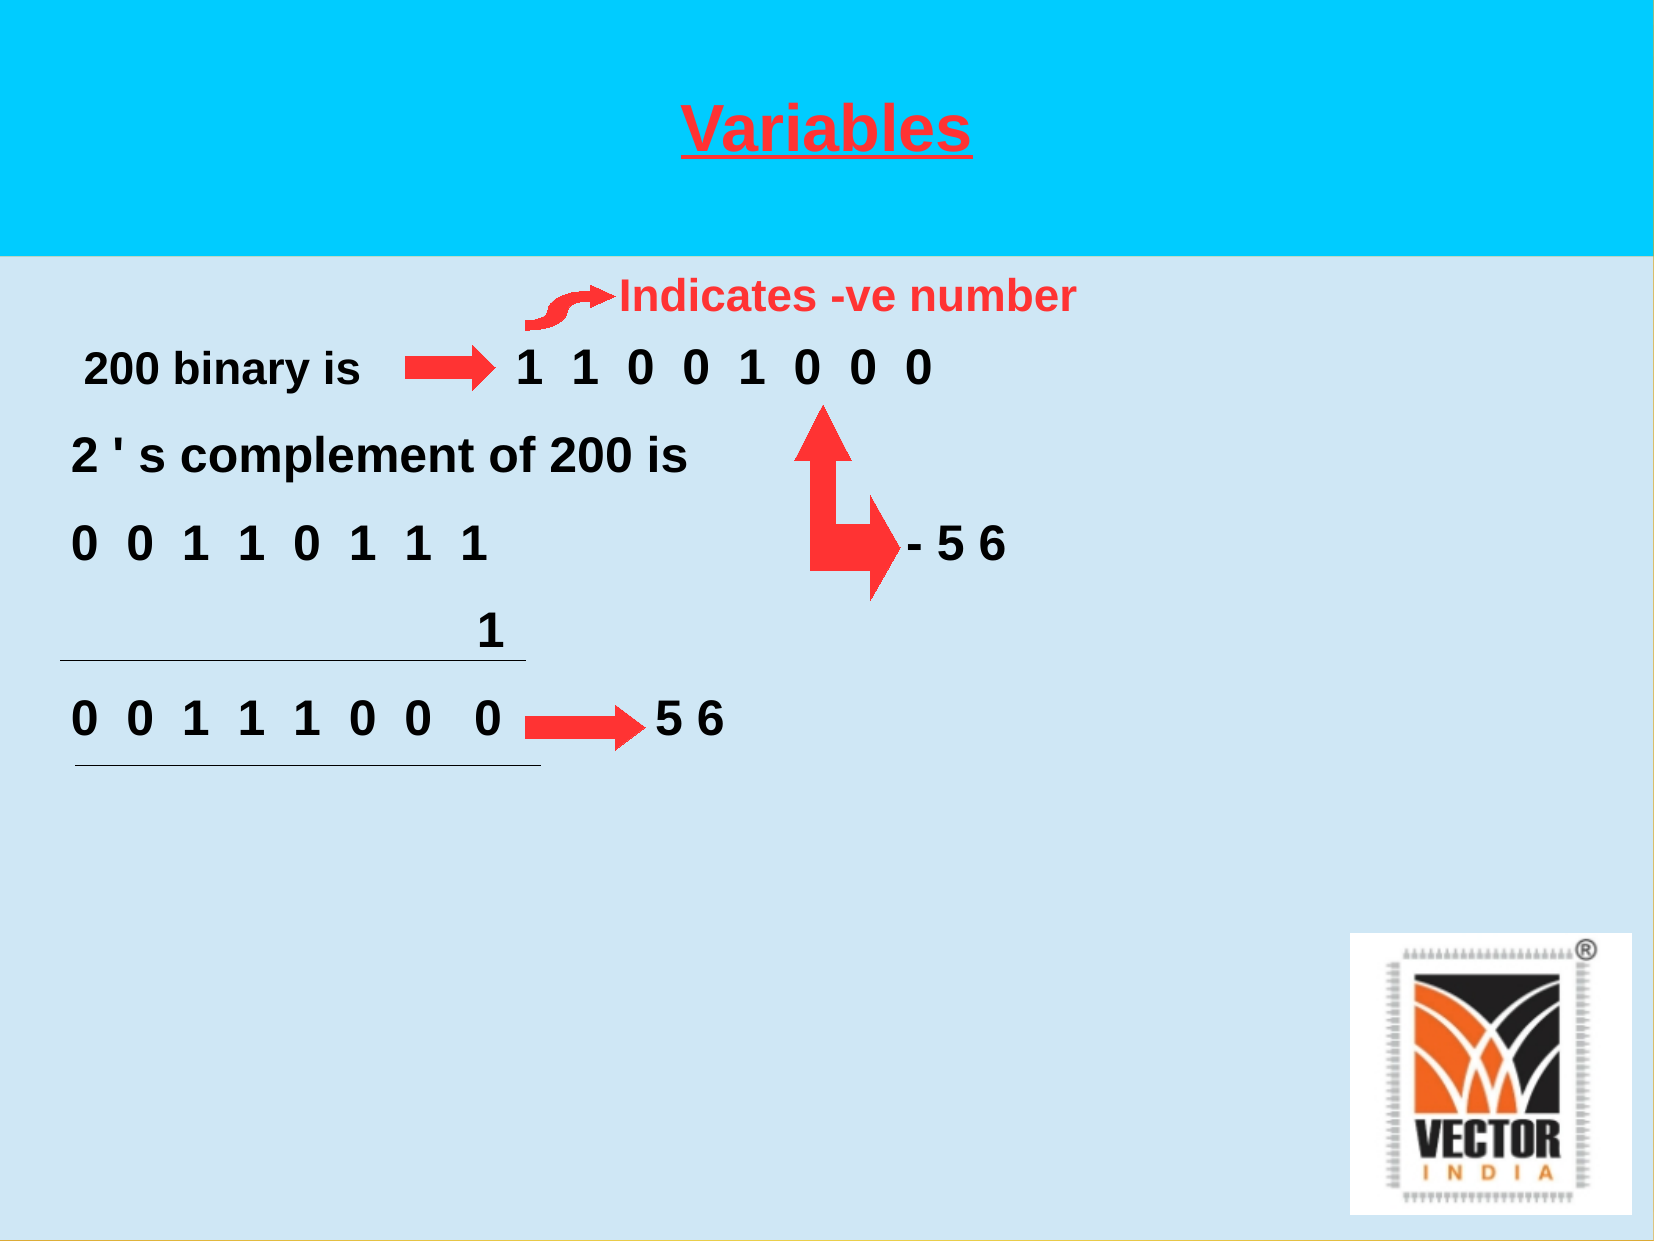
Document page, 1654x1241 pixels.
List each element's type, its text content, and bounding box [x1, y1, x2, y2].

text_box [525, 705, 646, 751]
text_box [525, 322, 560, 331]
list 200 binary is 1 1 0 0 1 0 0 0 2 ' s complement of 200 is 0 0 1 1 0 1 1 1 - 5 6 1 0 0 1 1 1 0 0 0 5 6 [0, 256, 1654, 1241]
title Variables [0, 0, 1654, 256]
text_box [794, 405, 901, 601]
text_box [405, 345, 496, 391]
text_box Indicates -ve number [496, 270, 1201, 322]
picture [1350, 933, 1632, 1216]
